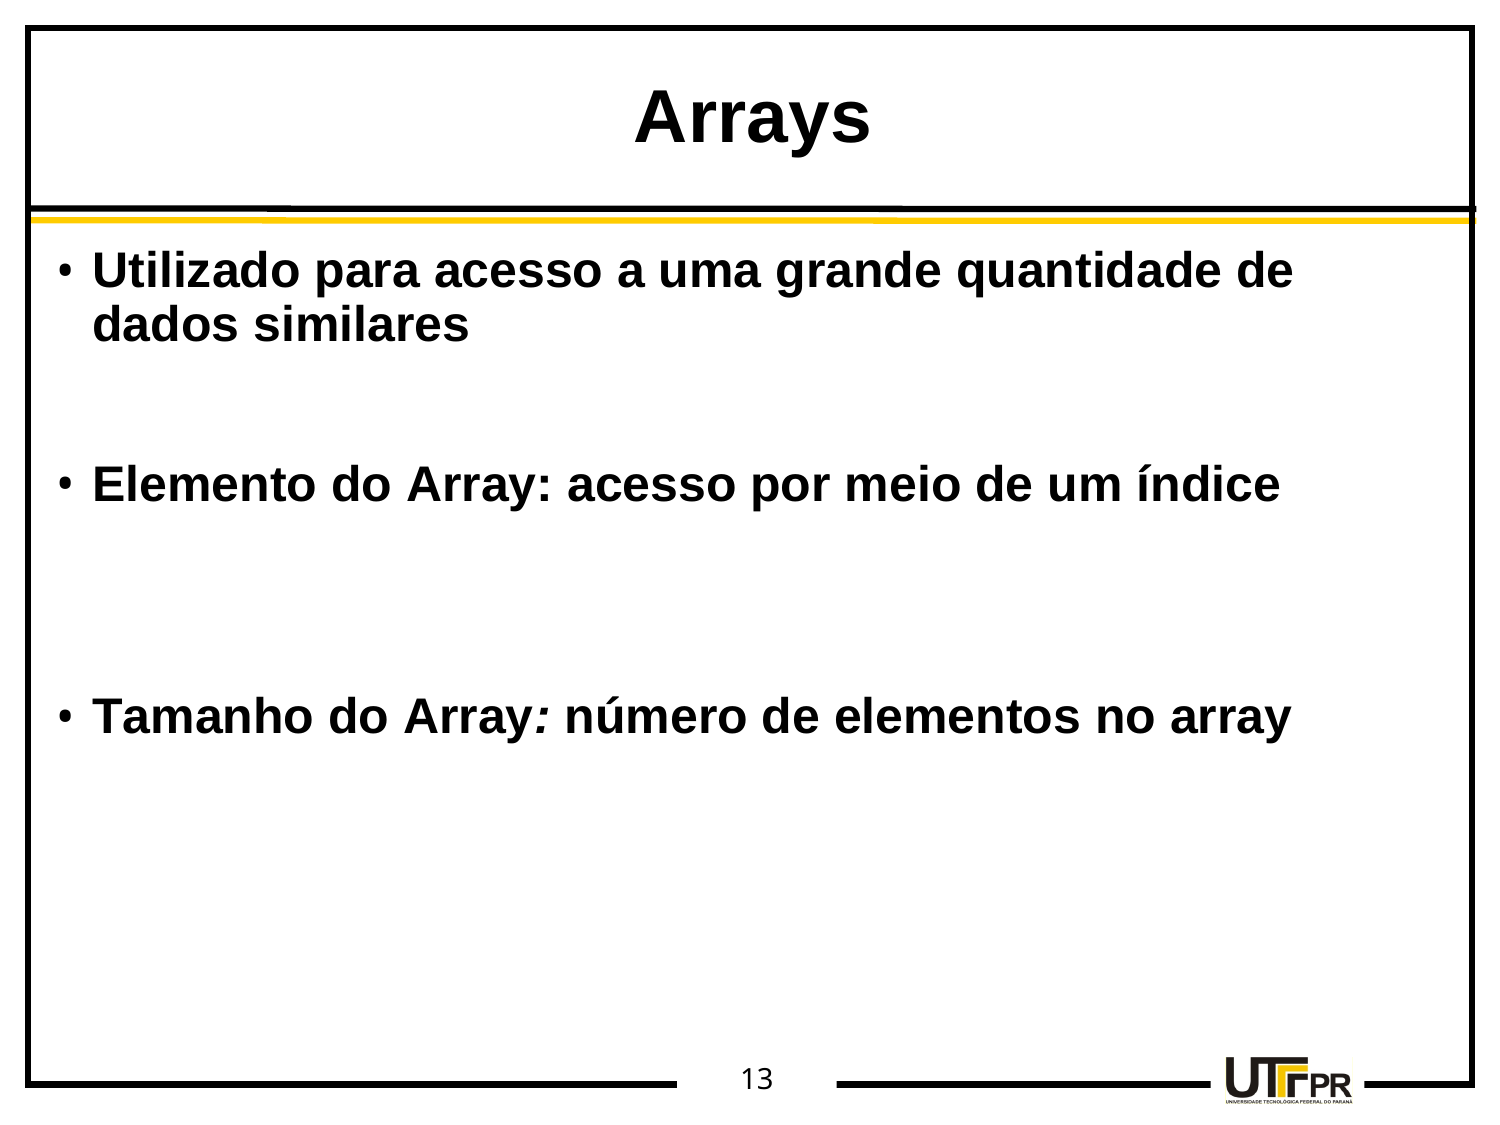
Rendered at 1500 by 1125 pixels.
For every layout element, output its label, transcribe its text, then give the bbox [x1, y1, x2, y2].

title Arrays [29, 29, 1477, 207]
picture [1225, 1057, 1353, 1104]
list Utilizado para acesso a uma grande quantidade de dados similares Elemento do Array: acesso por meio de um índice Tamanho do Array: número de elementos no array [41, 237, 1447, 916]
